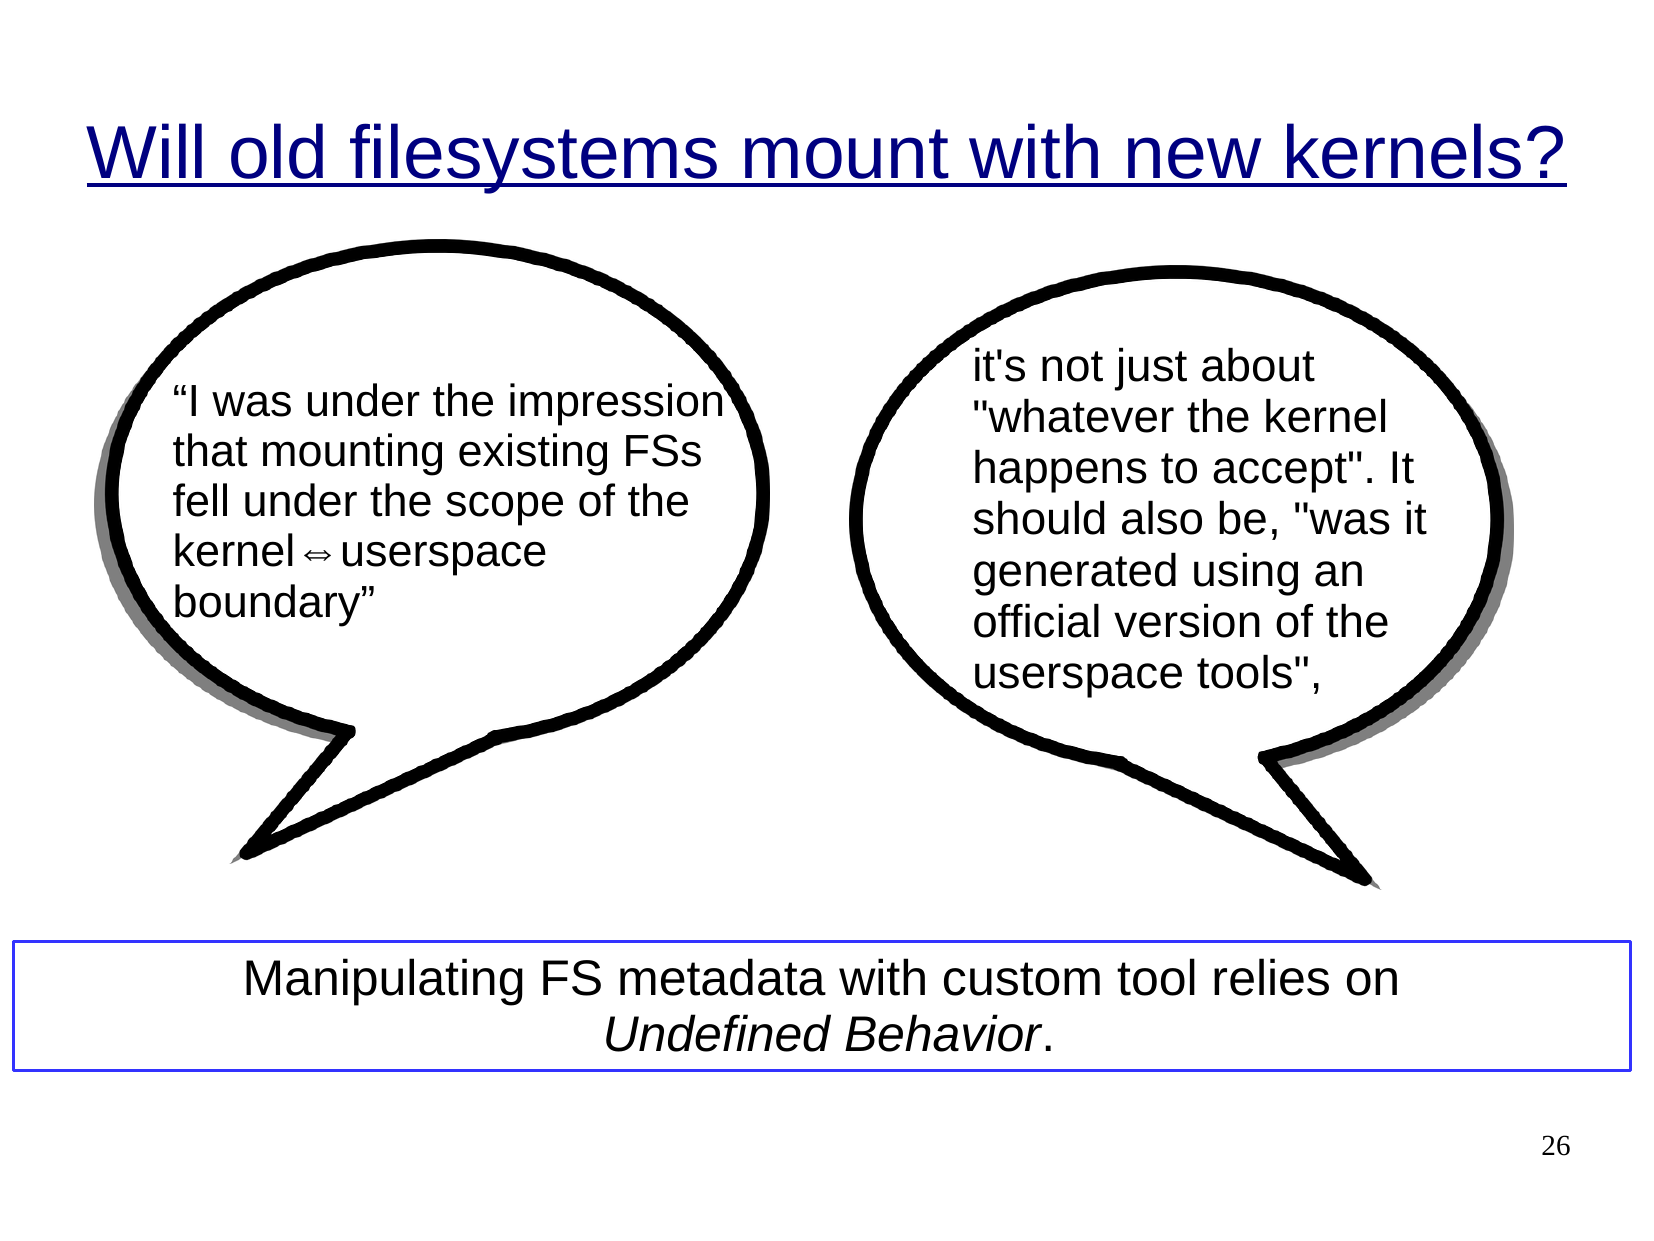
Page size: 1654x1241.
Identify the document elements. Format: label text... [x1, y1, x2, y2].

picture [94, 239, 770, 864]
title Will old filesystems mount with new kernels? [82, 49, 1571, 257]
text_box “I was under the impression that mounting existing FSs fell under the scope of the kernel⇔userspace boundary” [94, 367, 742, 655]
text_box Manipulating FS metadata with custom tool relies on Undefined Behavior. [13, 941, 1631, 1071]
text_box it's not just about "whatever the kernel happens to accept". It should also be, "was it generated using an official version of the userspace tools", [957, 332, 1444, 742]
picture [849, 265, 1514, 890]
